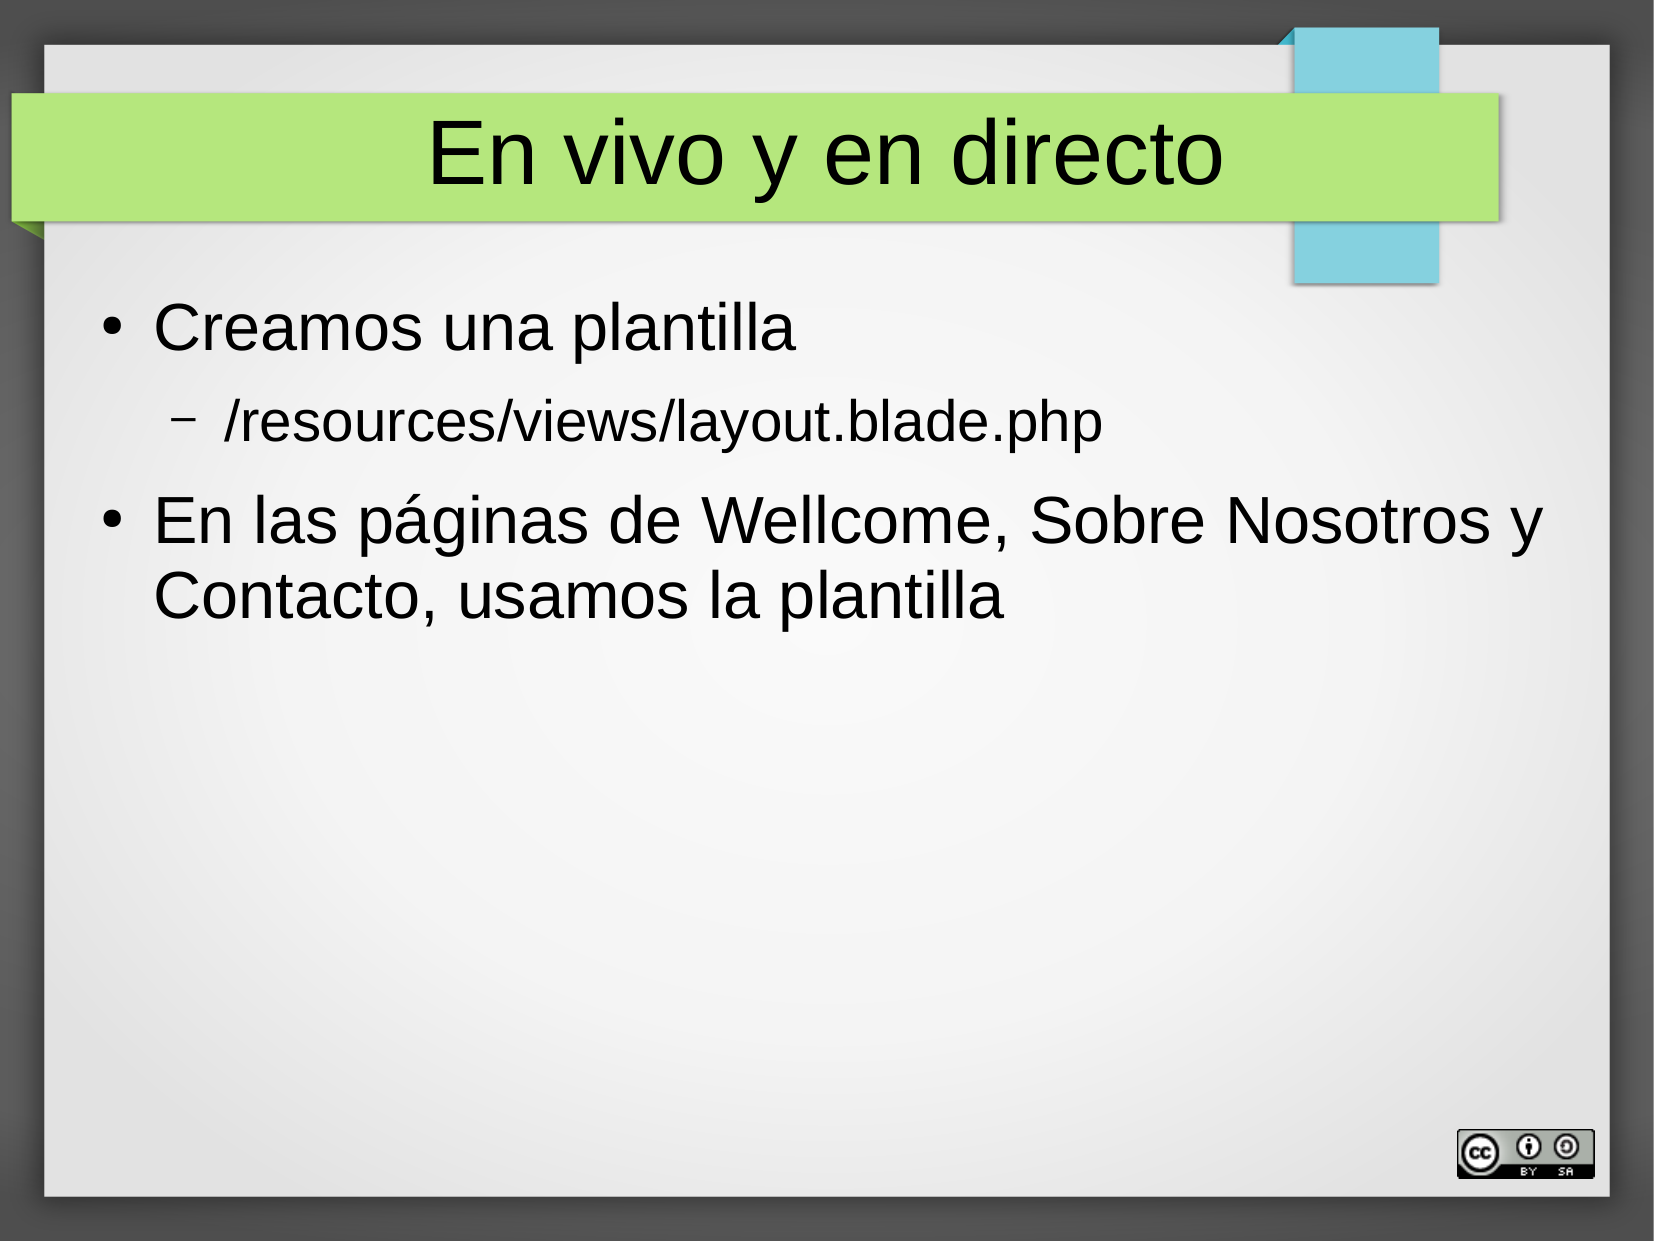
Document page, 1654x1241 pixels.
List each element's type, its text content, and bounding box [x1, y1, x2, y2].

list Creamos una plantilla /resources/views/layout.blade.php En las páginas de Wellcome, Sobre Nosotros y Contacto, usamos la plantilla [82, 290, 1571, 1010]
title En vivo y en directo [82, 49, 1571, 257]
picture [0, 0, 1654, 1241]
